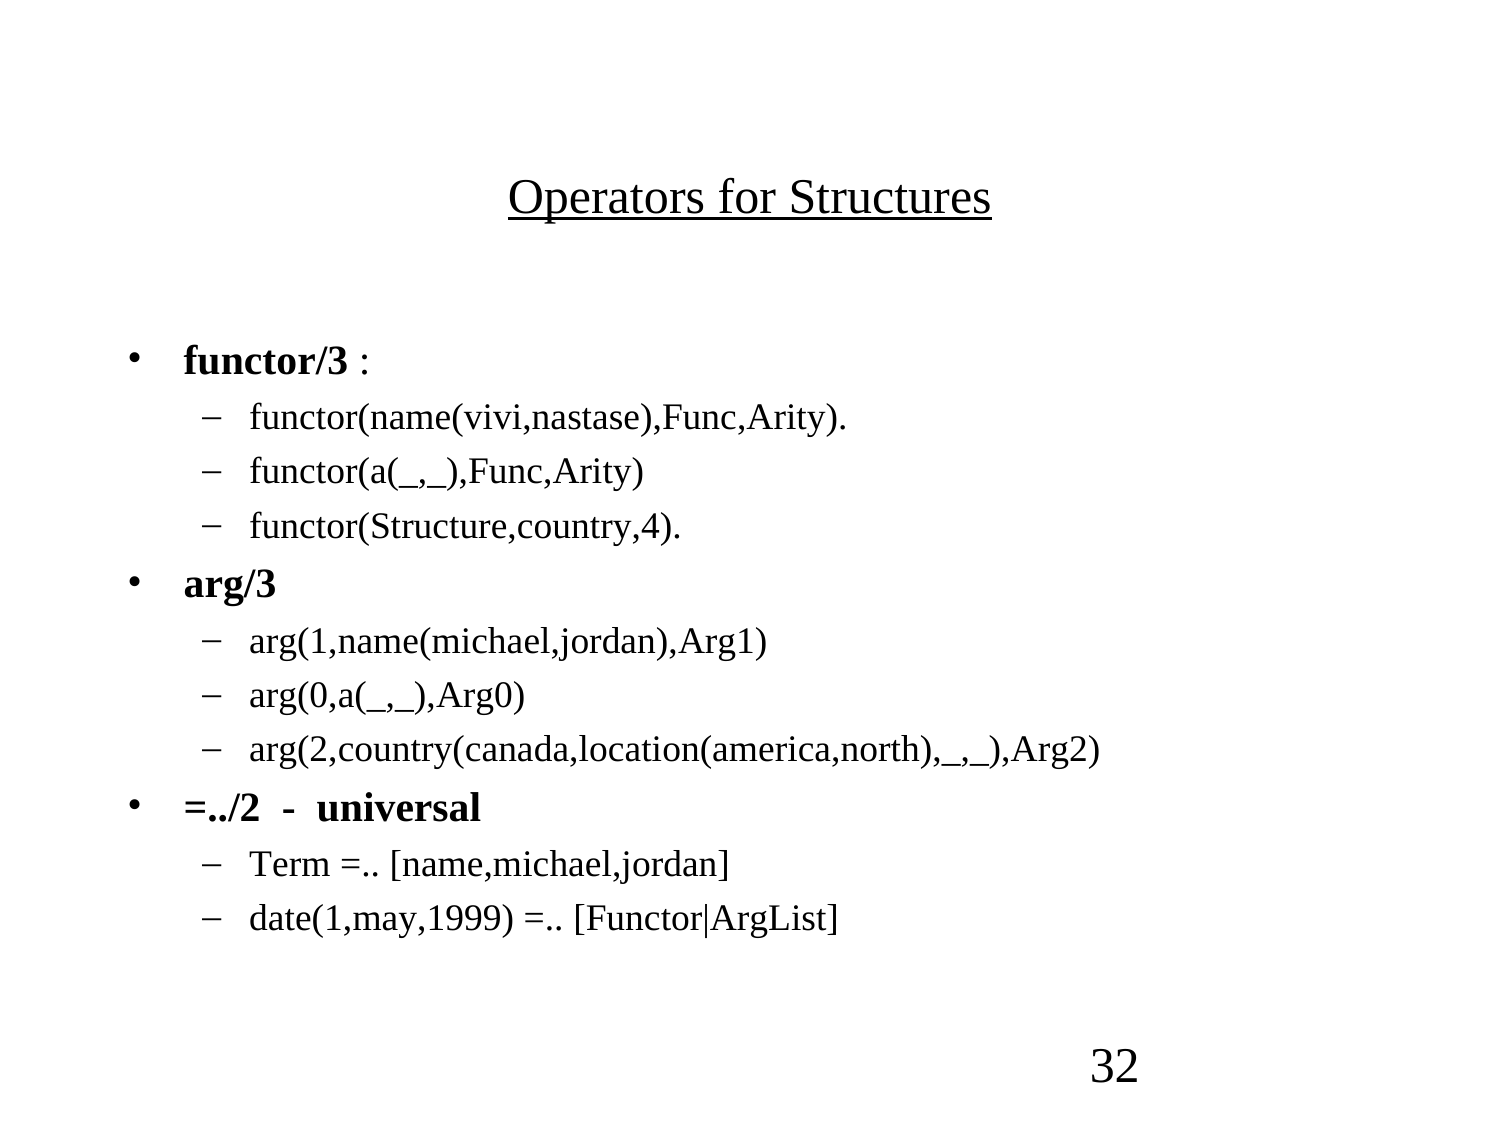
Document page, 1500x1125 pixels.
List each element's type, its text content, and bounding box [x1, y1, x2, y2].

list functor/3 : functor(name(vivi,nastase),Func,Arity). functor(a(_,_),Func,Arity) functor(Structure,country,4). arg/3 arg(1,name(michael,jordan),Arg1) arg(0,a(_,_),Arg0) arg(2,country(canada,location(america,north),_,_),Arg2) =../2 - universal Term =.. [name,michael,jordan] date(1,may,1999) =.. [Functor|ArgList] [112, 324, 1388, 1000]
title Operators for Structures [112, 99, 1388, 288]
